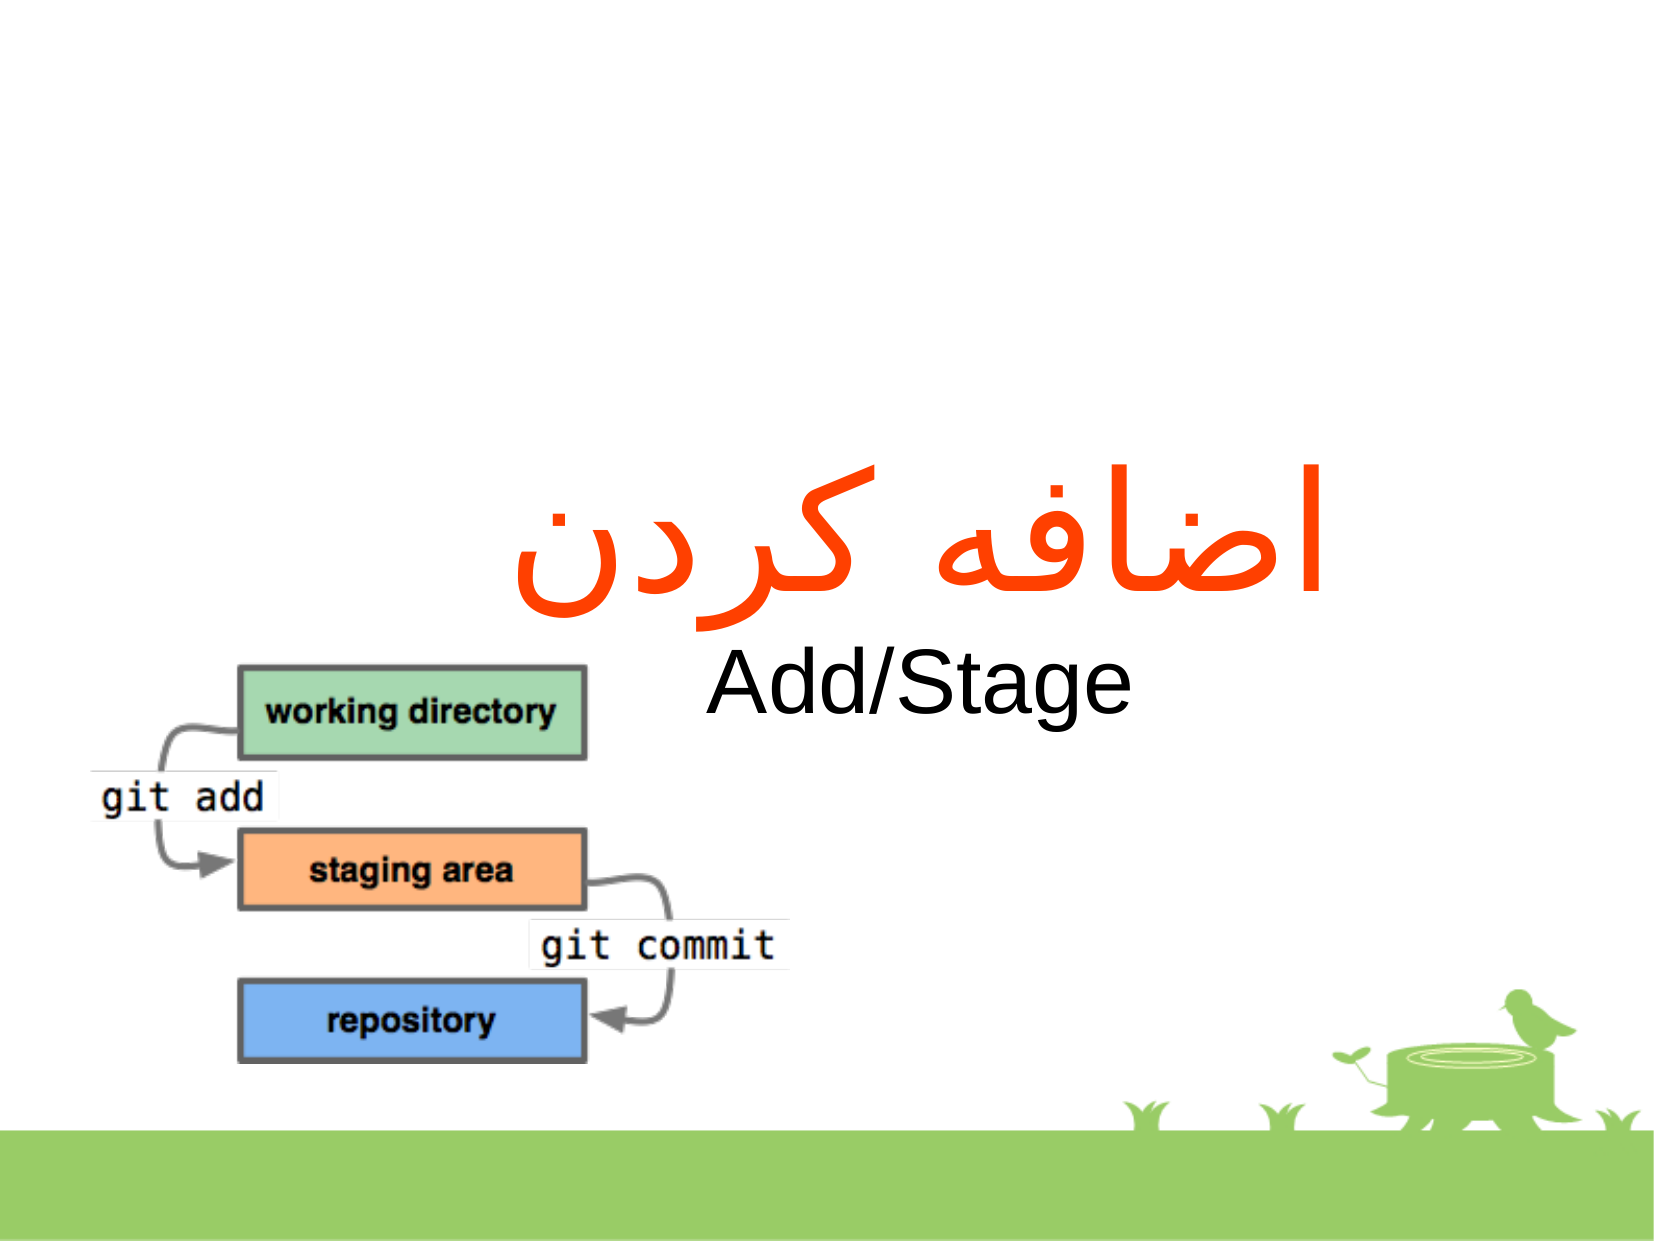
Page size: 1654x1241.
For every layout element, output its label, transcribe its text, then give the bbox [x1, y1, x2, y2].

picture [0, 0, 1654, 1241]
title اضافه کردن Add/Stage [176, 420, 1654, 750]
